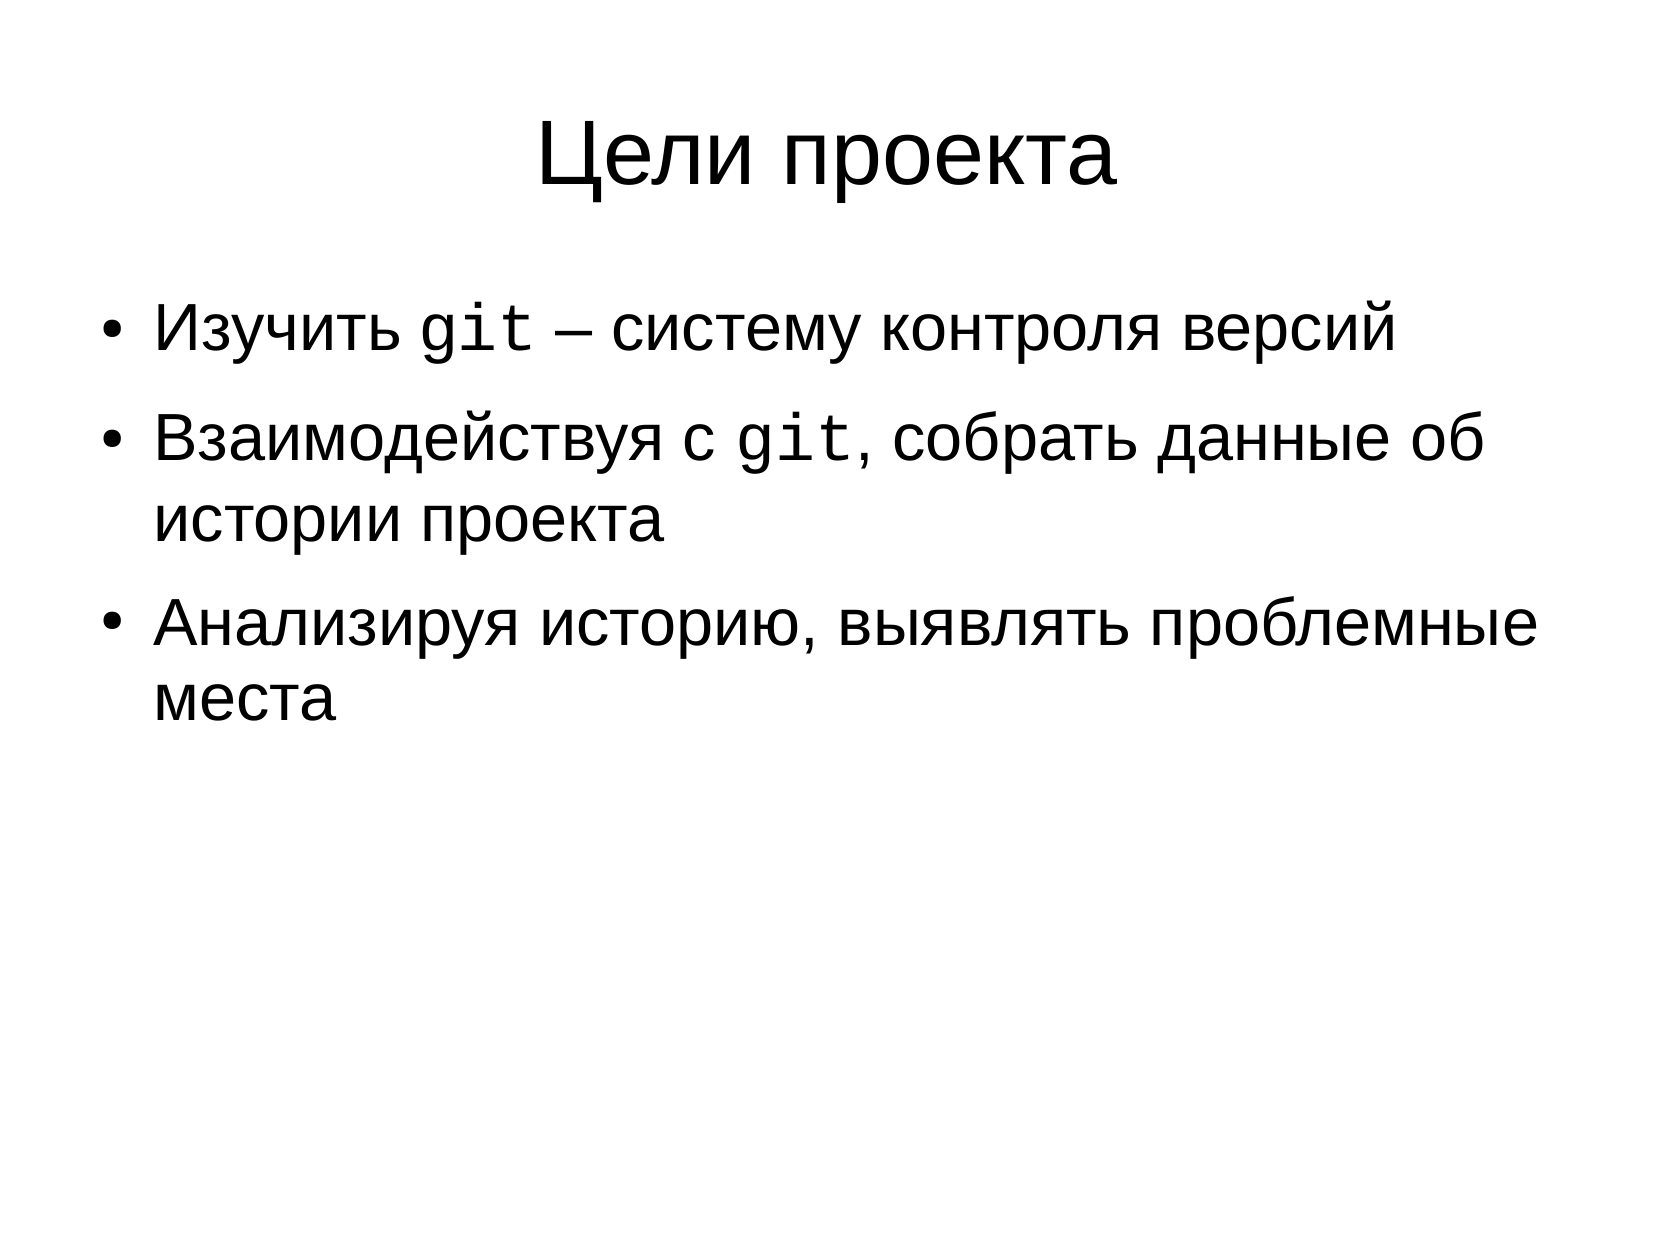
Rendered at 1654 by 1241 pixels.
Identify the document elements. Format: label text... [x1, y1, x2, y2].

title Цели проекта [82, 49, 1571, 257]
list Изучить git – систему контроля версий Взаимодействуя с git, собрать данные об истории проекта Анализируя историю, выявлять проблемные места [82, 290, 1571, 1010]
